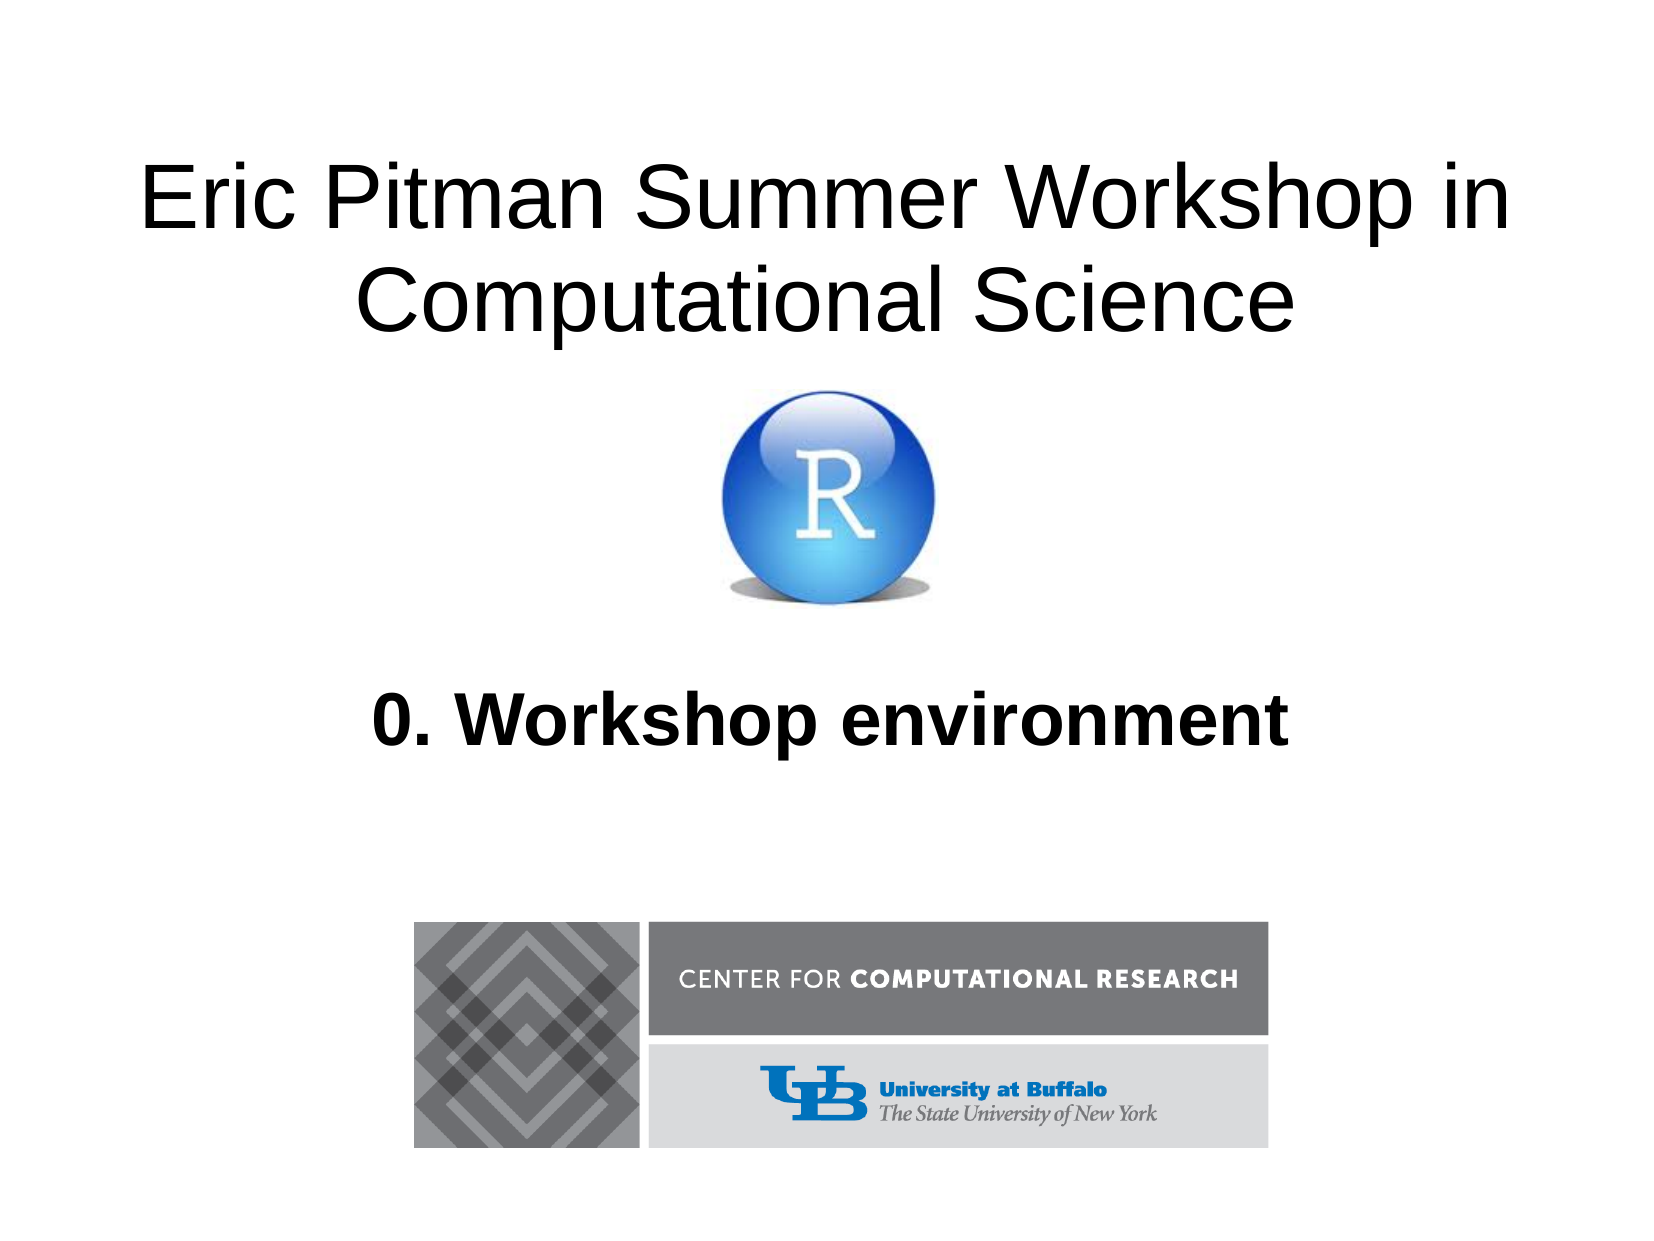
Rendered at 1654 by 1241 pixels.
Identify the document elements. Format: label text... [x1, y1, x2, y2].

subtitle 0. Workshop environment Jeanette Sperhac [200, 465, 1461, 1057]
picture [278, 809, 1404, 1241]
picture [720, 389, 939, 609]
title Eric Pitman Summer Workshop in Computational Science [82, 145, 1571, 556]
